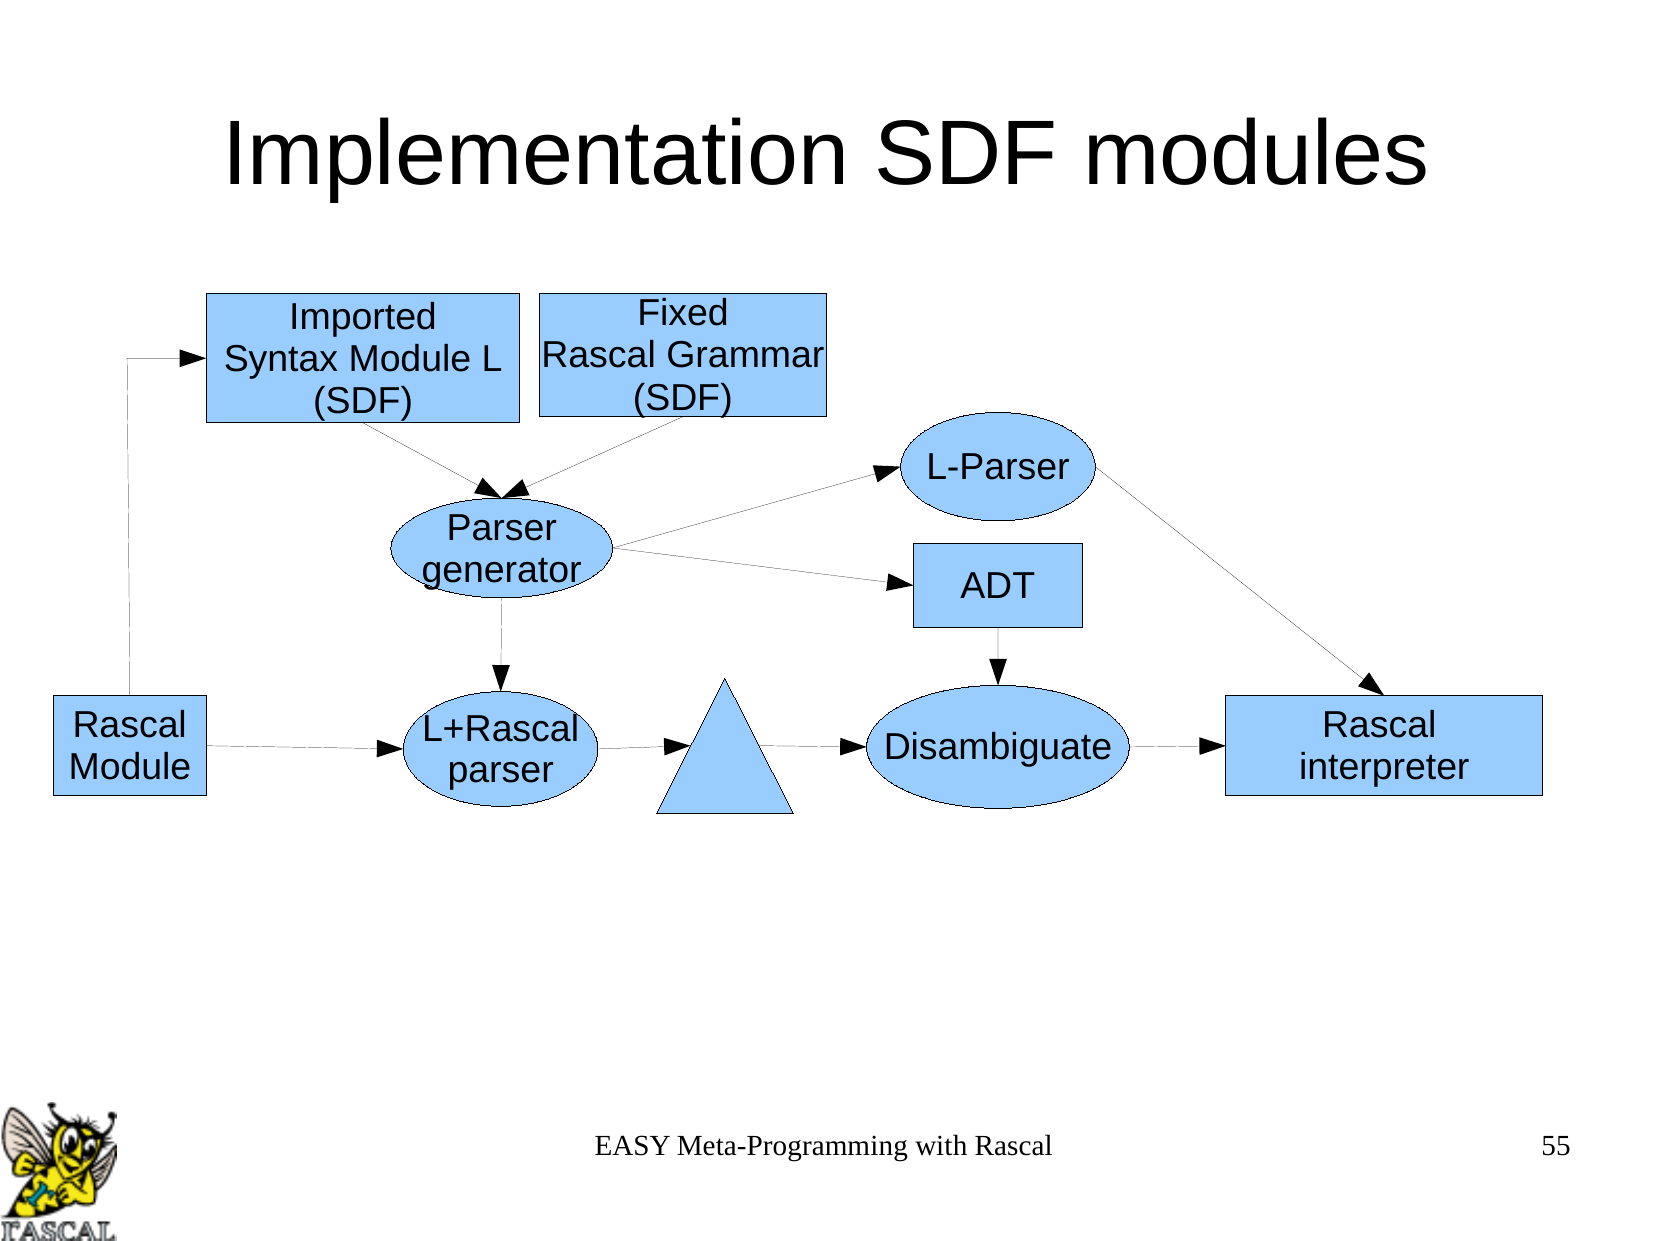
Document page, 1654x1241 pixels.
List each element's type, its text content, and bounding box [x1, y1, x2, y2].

text_box Rascal Module [53, 695, 207, 796]
title Implementation SDF modules [82, 49, 1571, 257]
picture [0, 1102, 117, 1241]
text_box Disambiguate [866, 685, 1130, 809]
text_box [656, 678, 794, 814]
text_box Rascal interpreter [1225, 695, 1543, 796]
text_box L-Parser [900, 412, 1096, 521]
text_box Imported Syntax Module L (SDF) [206, 293, 520, 423]
text_box ADT [913, 543, 1083, 628]
text_box Parser generator [390, 498, 613, 598]
text_box L+Rascal parser [403, 691, 598, 807]
text_box Fixed Rascal Grammar (SDF) [539, 293, 827, 417]
